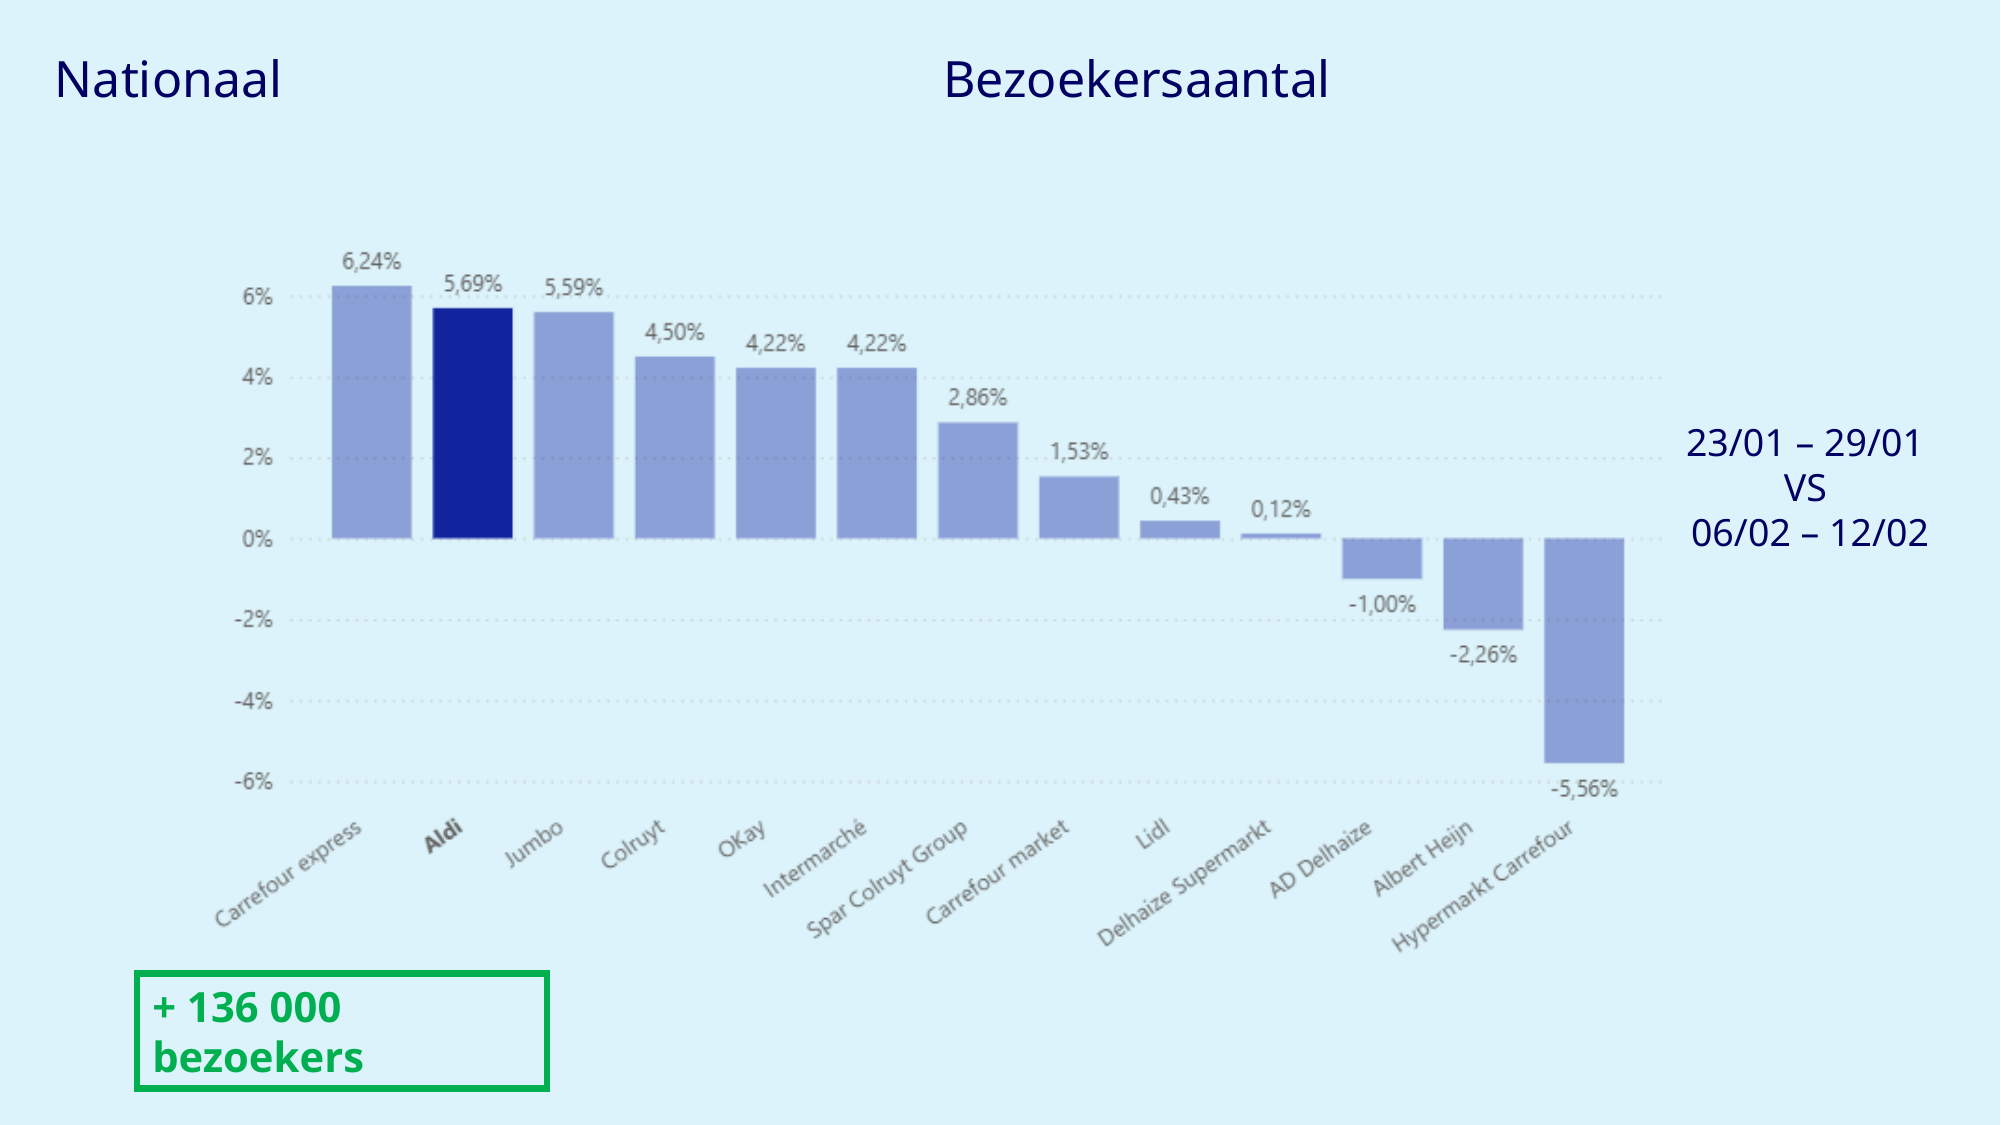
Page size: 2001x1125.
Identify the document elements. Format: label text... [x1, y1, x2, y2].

text_box 23/01 – 29/01 VS 06/02 – 12/02 [1604, 411, 2000, 563]
text_box Bezoekersaantal [928, 39, 1441, 116]
picture [189, 221, 1714, 989]
text_box Nationaal [39, 39, 391, 116]
text_box + 136 000 bezoekers [137, 973, 548, 1040]
